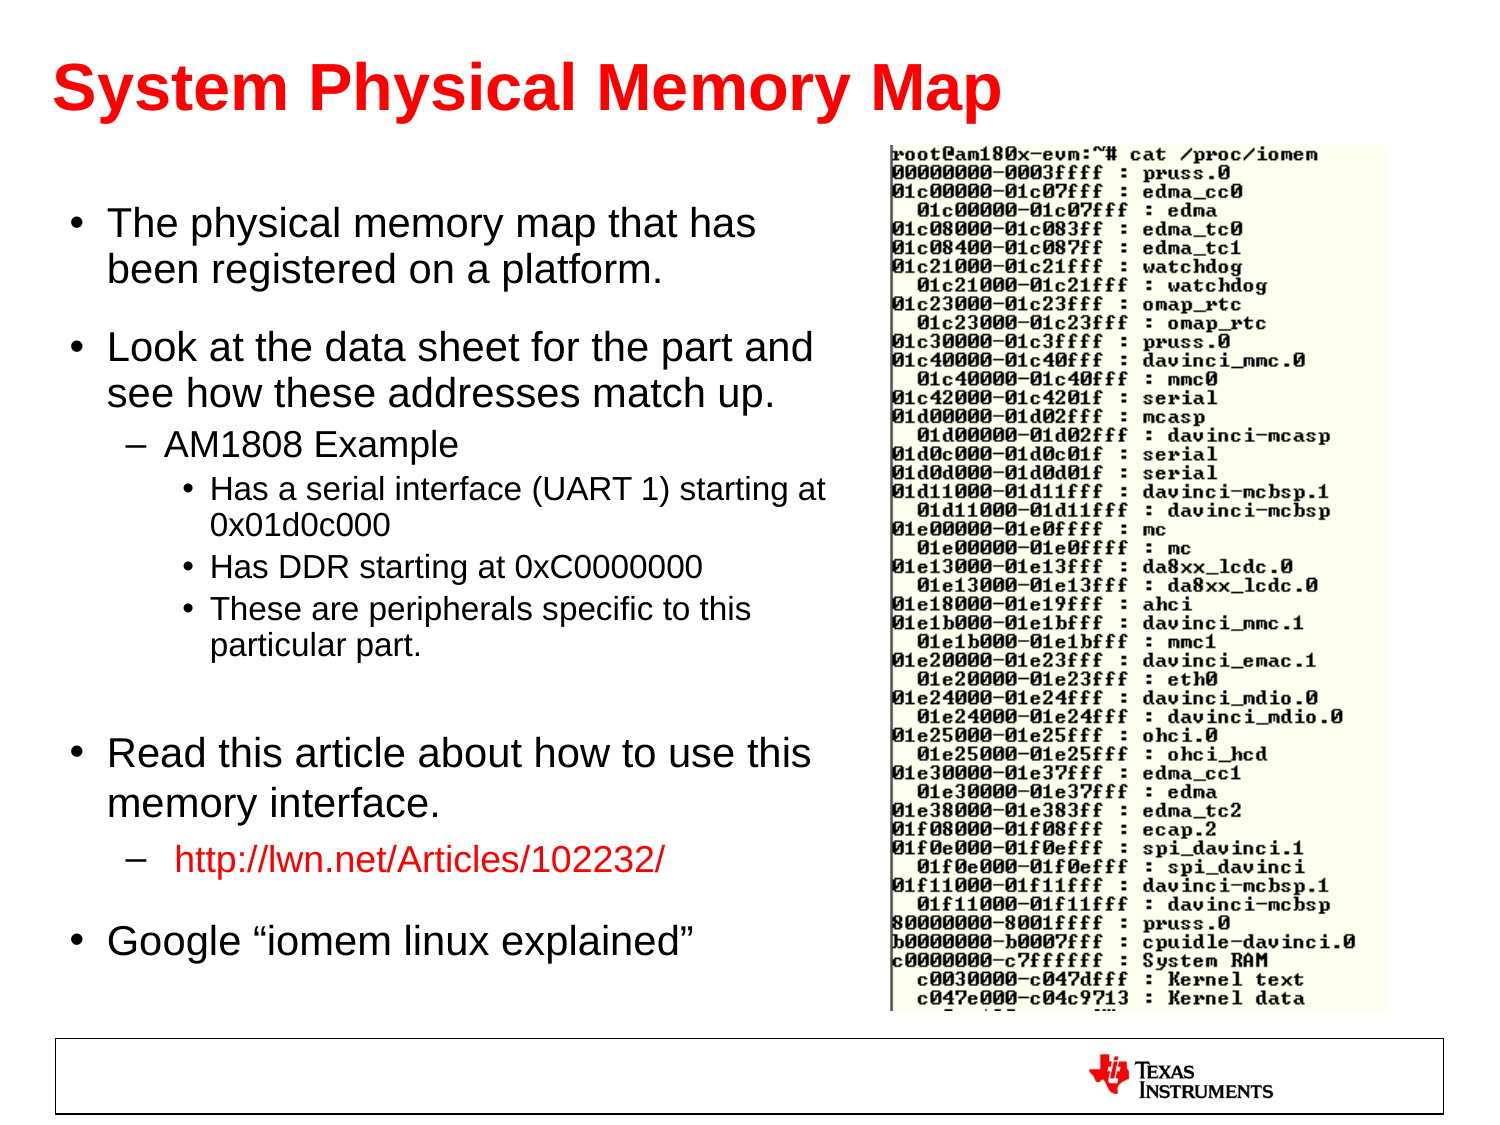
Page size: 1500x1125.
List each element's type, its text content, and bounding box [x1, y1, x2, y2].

text_box Read this article about how to use this memory interface. http://lwn.net/Articles/102232/ Google “iomem linux explained” [54, 718, 862, 951]
picture [1087, 1052, 1274, 1099]
list The physical memory map that has been registered on a platform. Look at the data sheet for the part and see how these addresses match up. AM1808 Example Has a serial interface (UART 1) starting at 0x01d0c000 Has DDR starting at 0xC0000000 These are peripherals specific to this particular part. [54, 194, 864, 712]
picture [890, 145, 1388, 1011]
title System Physical Memory Map [37, 23, 1426, 158]
